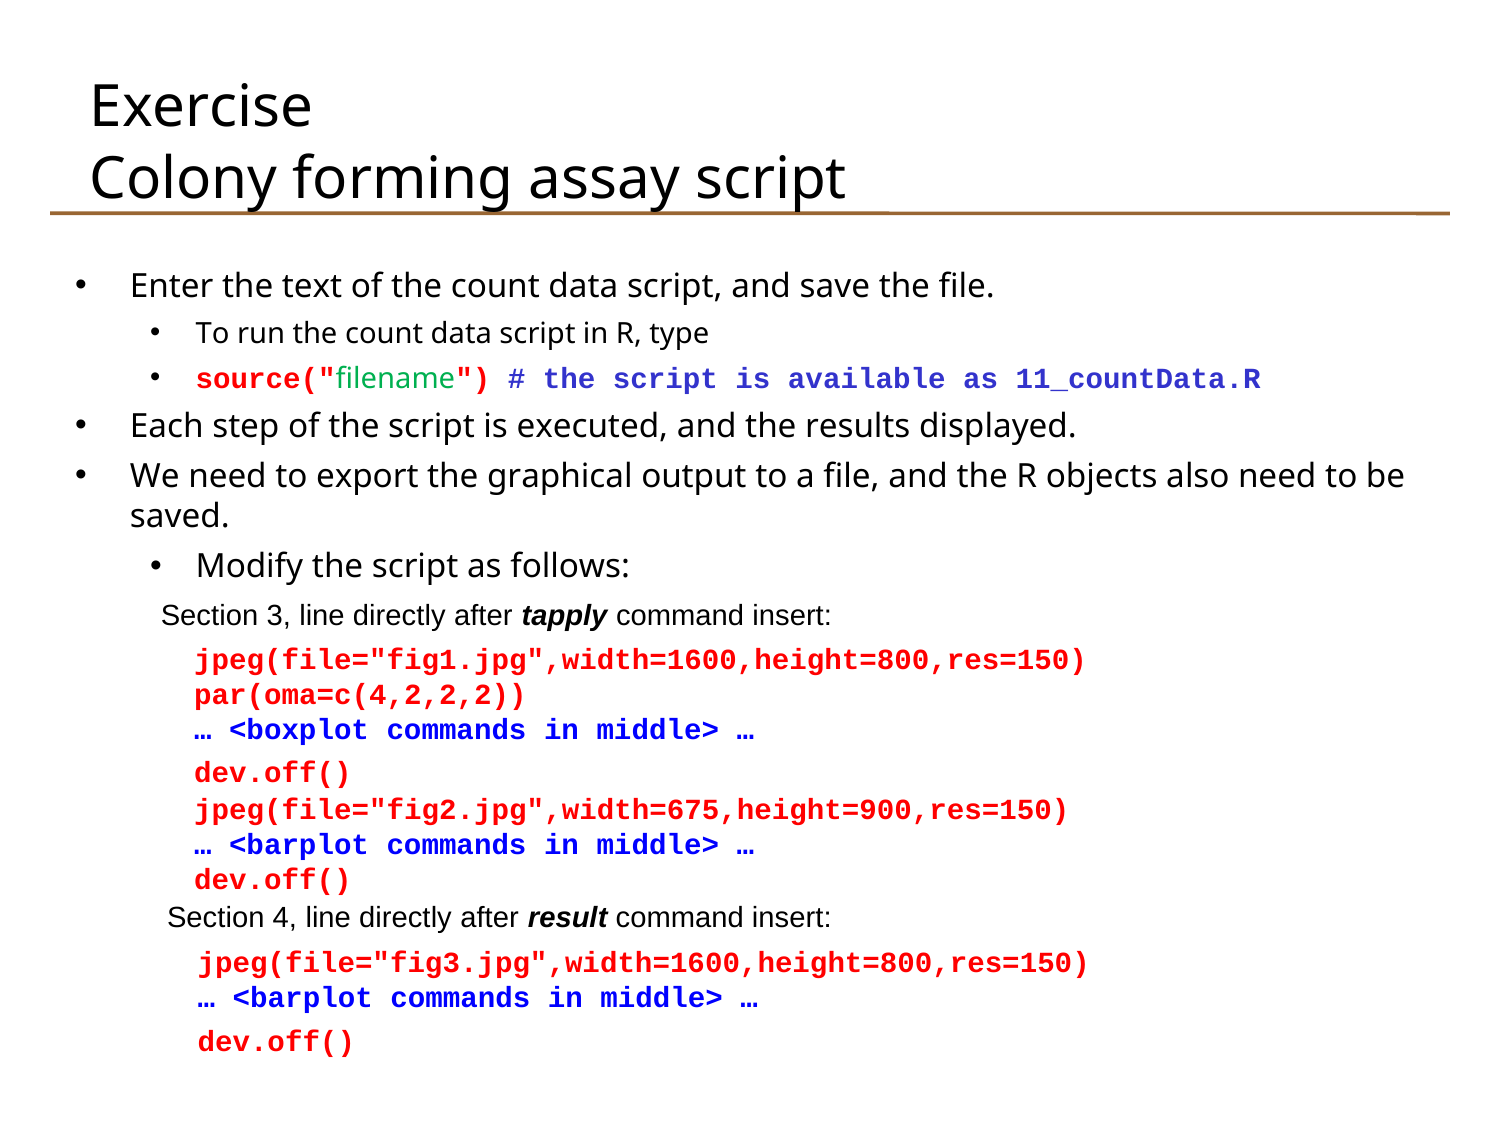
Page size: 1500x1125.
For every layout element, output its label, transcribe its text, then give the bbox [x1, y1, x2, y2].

text_box Exercise Colony forming assay script [75, 44, 1425, 233]
text_box Enter the text of the count data script, and save the file. To run the count data script in R, type source("filename") # the script is available as 11_countData.R Each step of the script is executed, and the results displayed. We need to export the graphical output to a file, and the R objects also need to be saved. Modify the script as follows: [75, 263, 1425, 1006]
text_box jpeg(file="fig3.jpg",width=1600,height=800,res=150) … <barplot commands in middle> … dev.off() [183, 1006, 1106, 1067]
